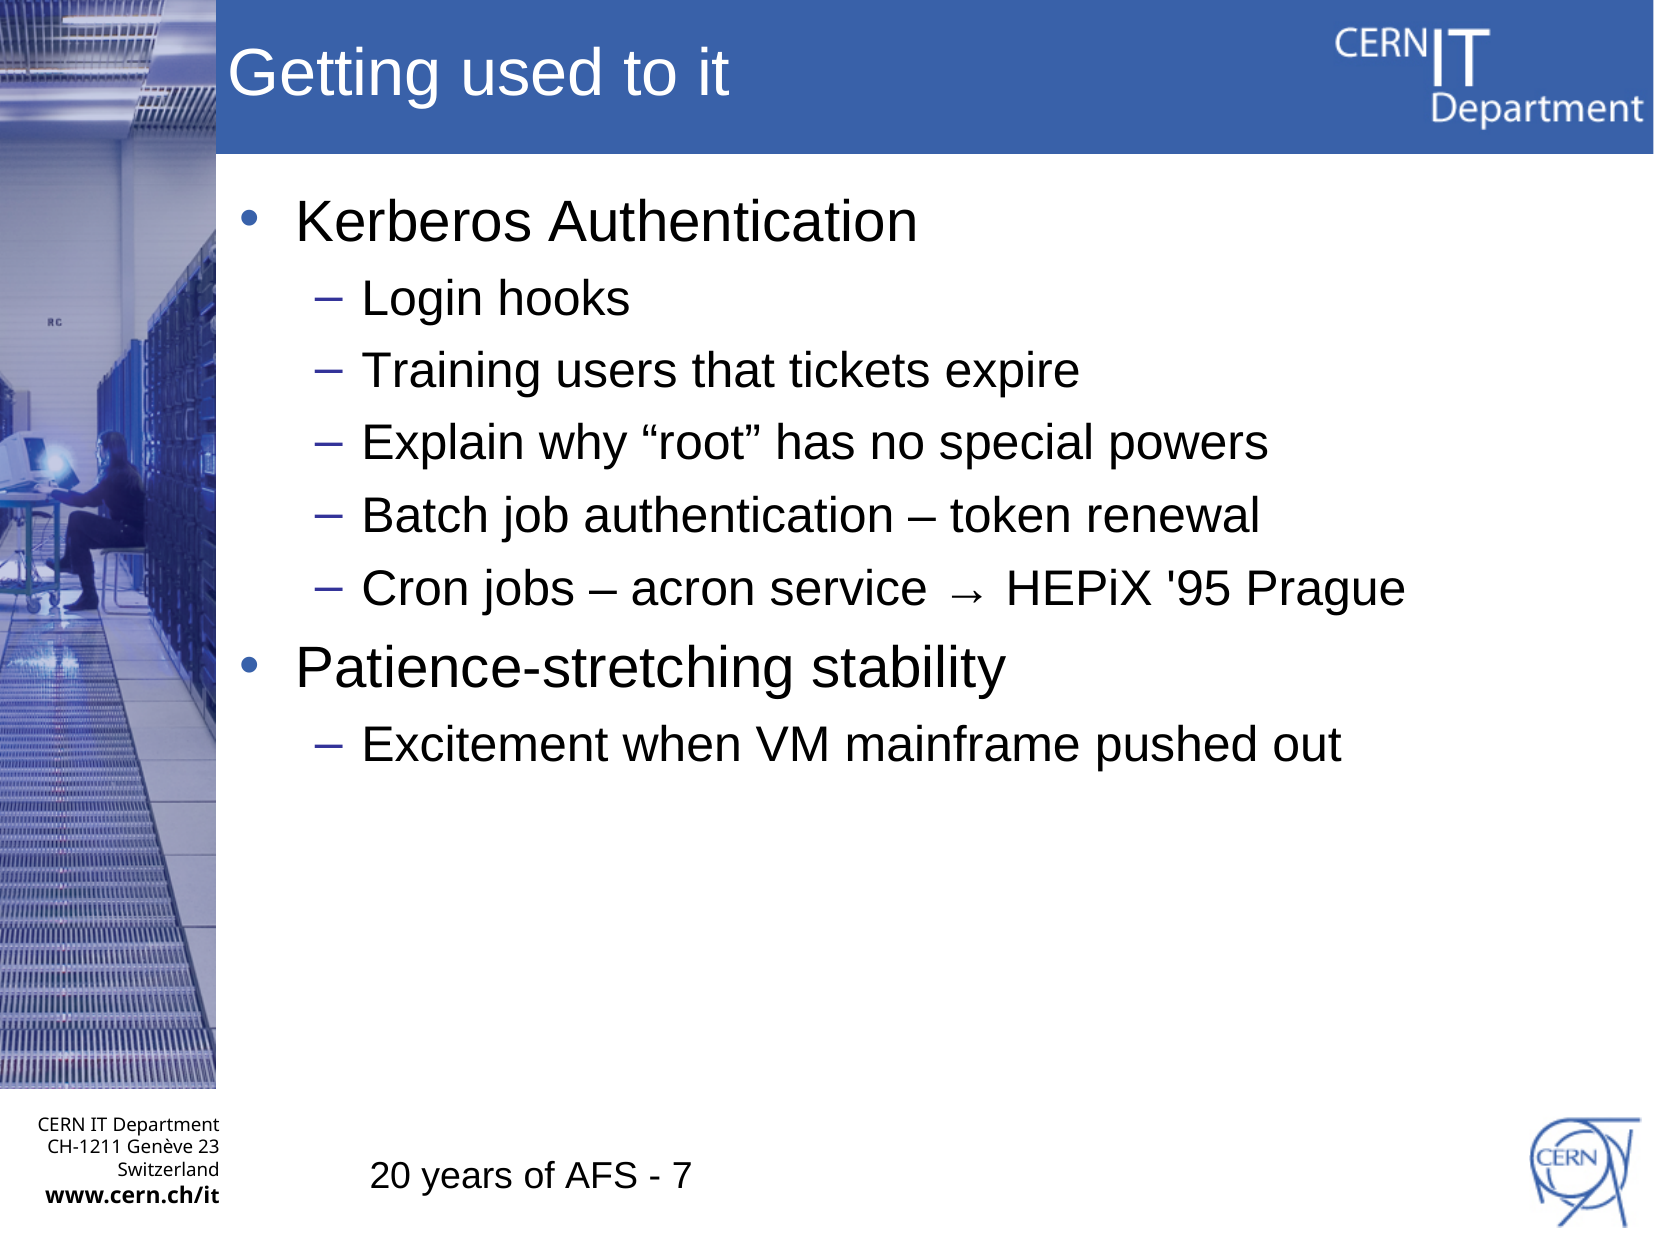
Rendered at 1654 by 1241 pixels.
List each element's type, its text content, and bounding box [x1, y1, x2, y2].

list Kerberos Authentication Login hooks Training users that tickets expire Explain why “root” has no special powers Batch job authentication – token renewal Cron jobs – acron service → HEPiX '95 Prague Patience-stretching stability Excitement when VM mainframe pushed out [224, 174, 1463, 1003]
title Getting used to it [212, 0, 1126, 165]
picture [1126, 0, 1654, 154]
picture [1529, 1116, 1642, 1228]
